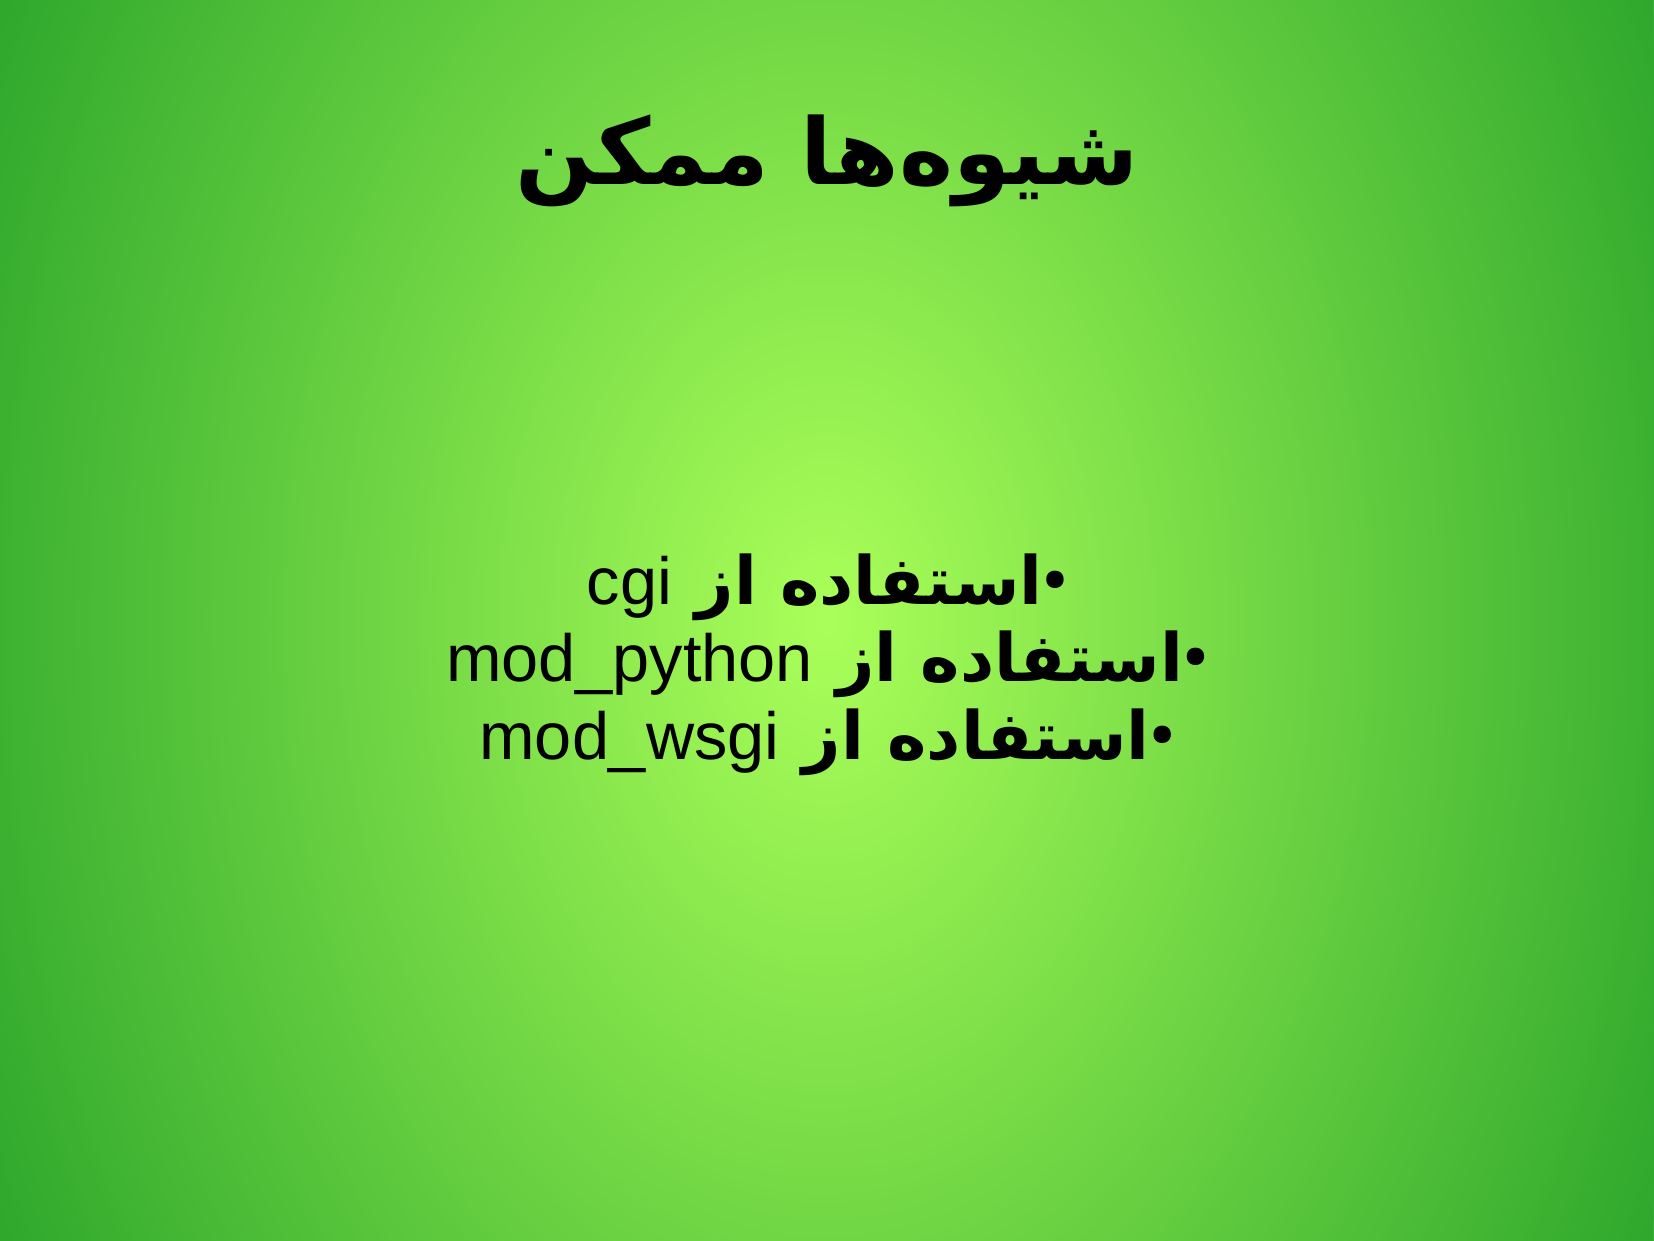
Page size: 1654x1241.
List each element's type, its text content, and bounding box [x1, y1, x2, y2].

title شیوه‌ها ممکن [82, 49, 1571, 257]
subtitle استفاده از cgi استفاده از mod_python استفاده از mod_wsgi [82, 299, 1571, 1019]
